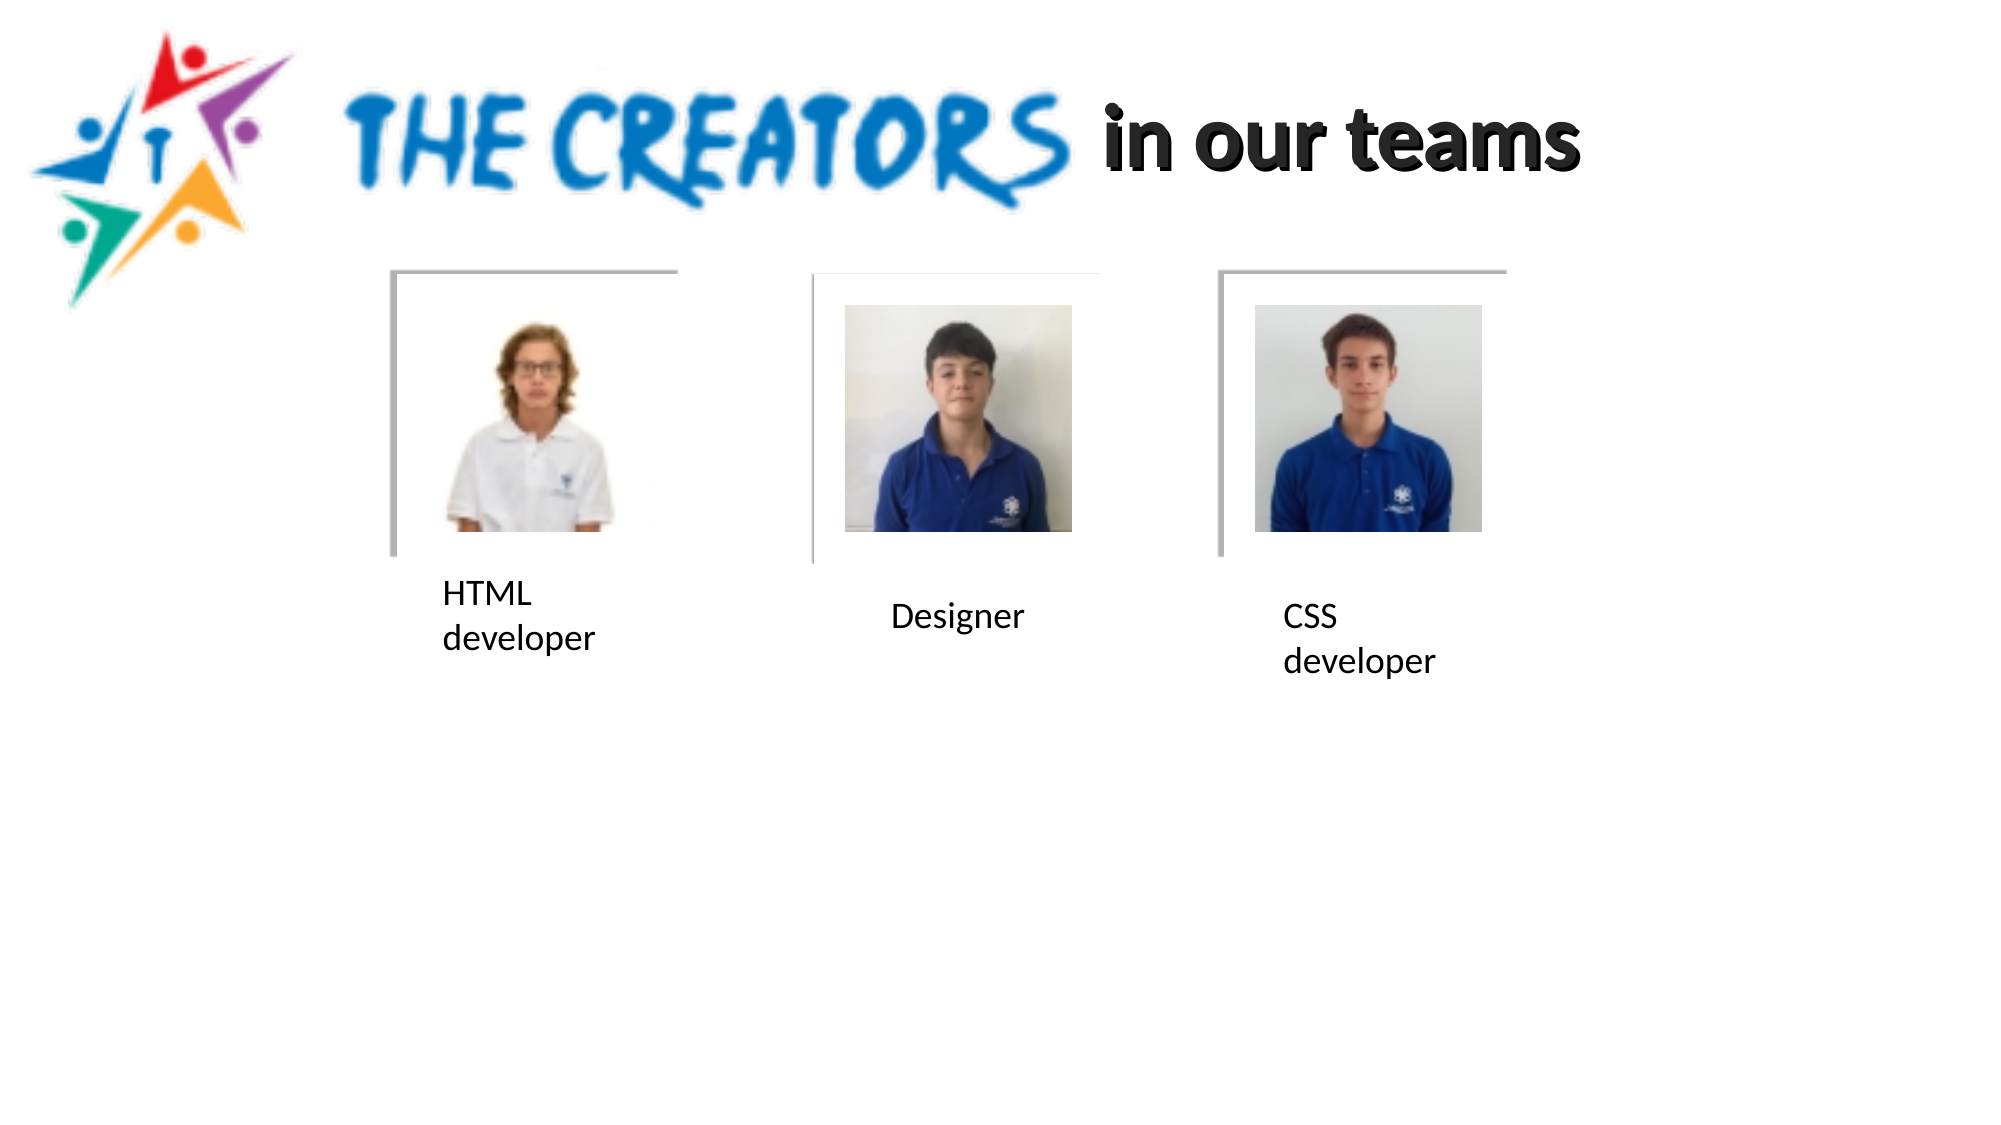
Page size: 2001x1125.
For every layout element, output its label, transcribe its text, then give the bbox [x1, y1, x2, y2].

text_box in our teams [1135, 68, 1600, 196]
text_box CSS developer [1268, 583, 1483, 690]
text_box HTML developer [427, 560, 709, 667]
picture [1255, 305, 1483, 533]
text_box Designer [876, 583, 1041, 644]
picture [0, 0, 1135, 533]
